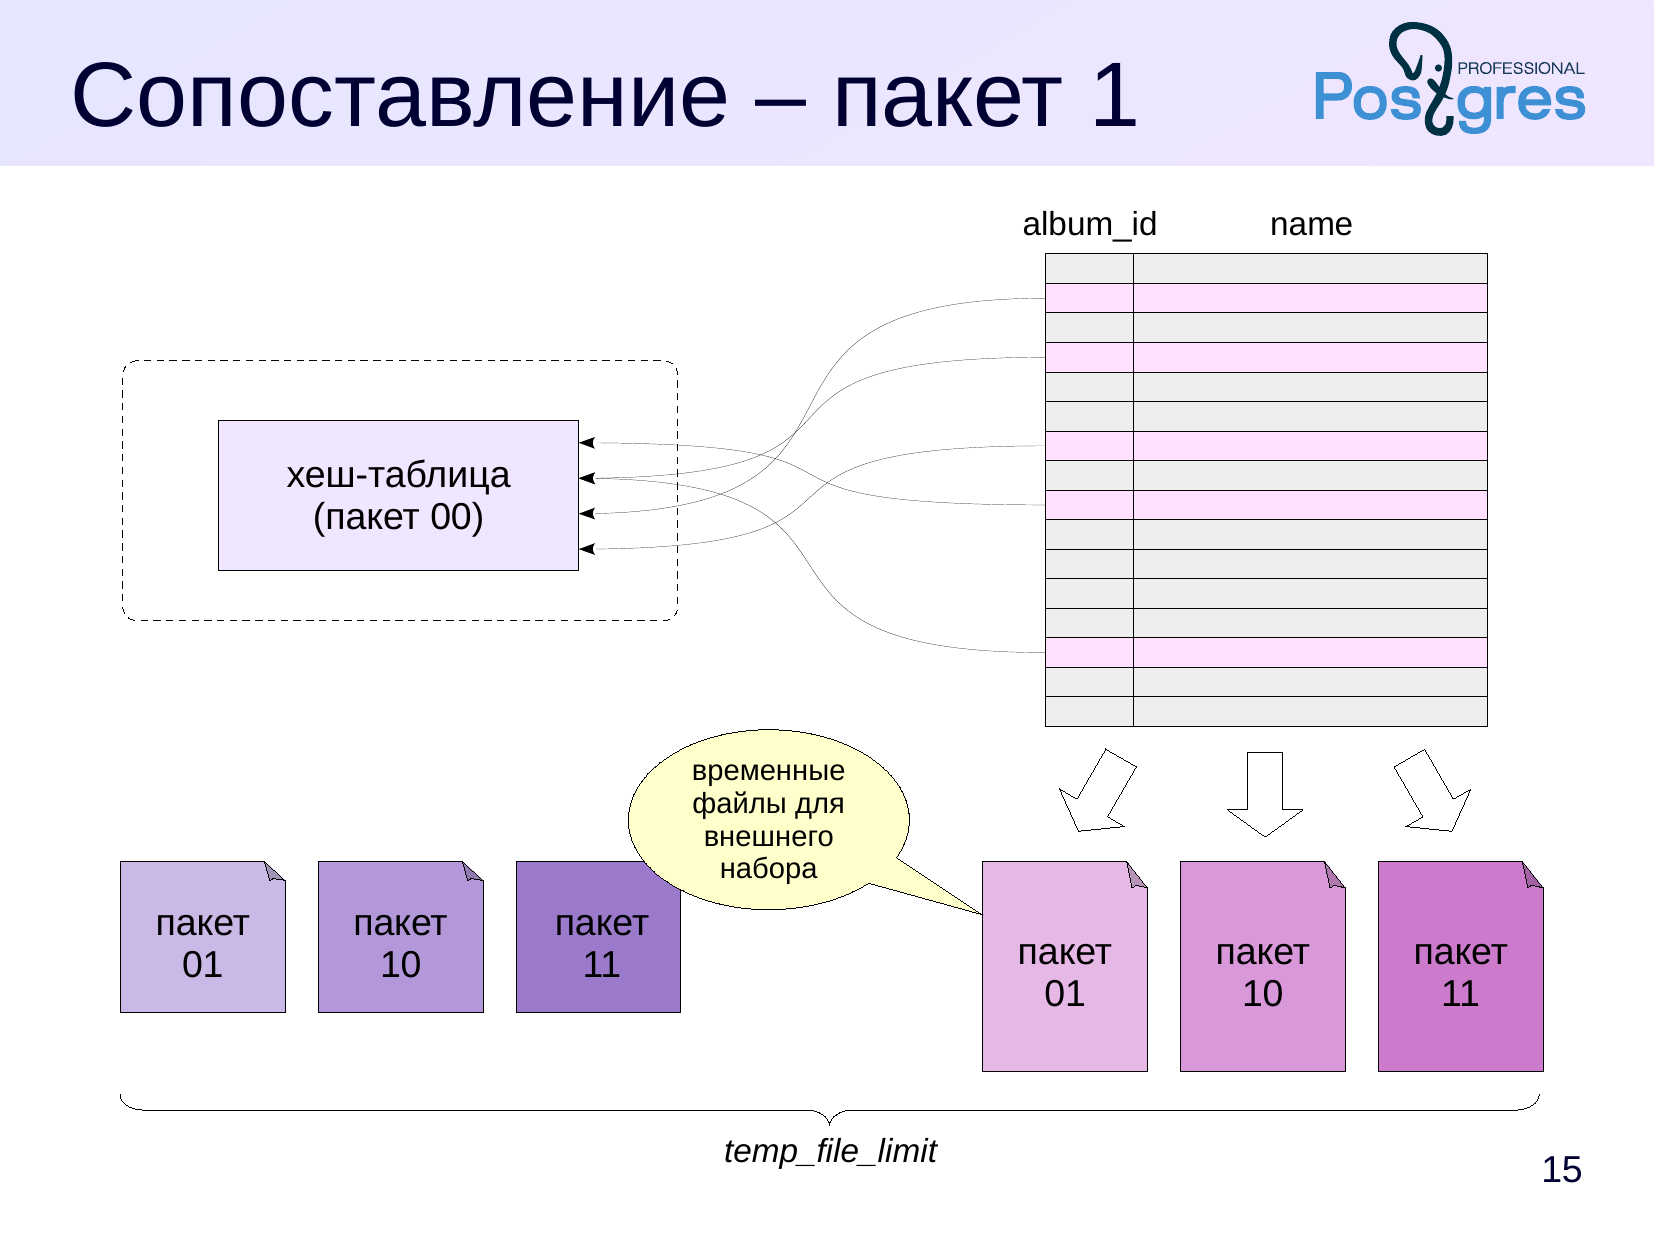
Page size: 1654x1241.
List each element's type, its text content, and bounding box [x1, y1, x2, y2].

title Сопоставление – пакет 1 [70, 43, 1261, 151]
text_box [120, 861, 286, 1013]
text_box [1059, 748, 1137, 832]
text_box [1378, 861, 1544, 1072]
text_box [516, 861, 681, 1013]
text_box пакет 10 [1200, 922, 1326, 1022]
text_box [318, 861, 484, 1013]
text_box album_id [1046, 194, 1135, 253]
text_box [1394, 749, 1471, 832]
text_box пакет 11 [539, 893, 676, 993]
text_box [1227, 752, 1303, 837]
text_box пакет 10 [338, 893, 477, 1006]
text_box пакет 01 [140, 893, 276, 1006]
text_box [122, 360, 678, 621]
text_box [619, 475, 678, 484]
text_box [982, 861, 1148, 1072]
text_box временные файлы для внешнего набора [628, 729, 982, 915]
text_box хеш-таблица (пакет 00) [218, 420, 579, 571]
text_box [1045, 253, 1488, 727]
text_box пакет 01 [1002, 922, 1128, 1022]
text_box пакет 11 [1398, 922, 1524, 1022]
text_box [1180, 861, 1346, 1072]
text_box temp_file_limit [691, 1125, 971, 1178]
text_box name [1135, 194, 1490, 254]
